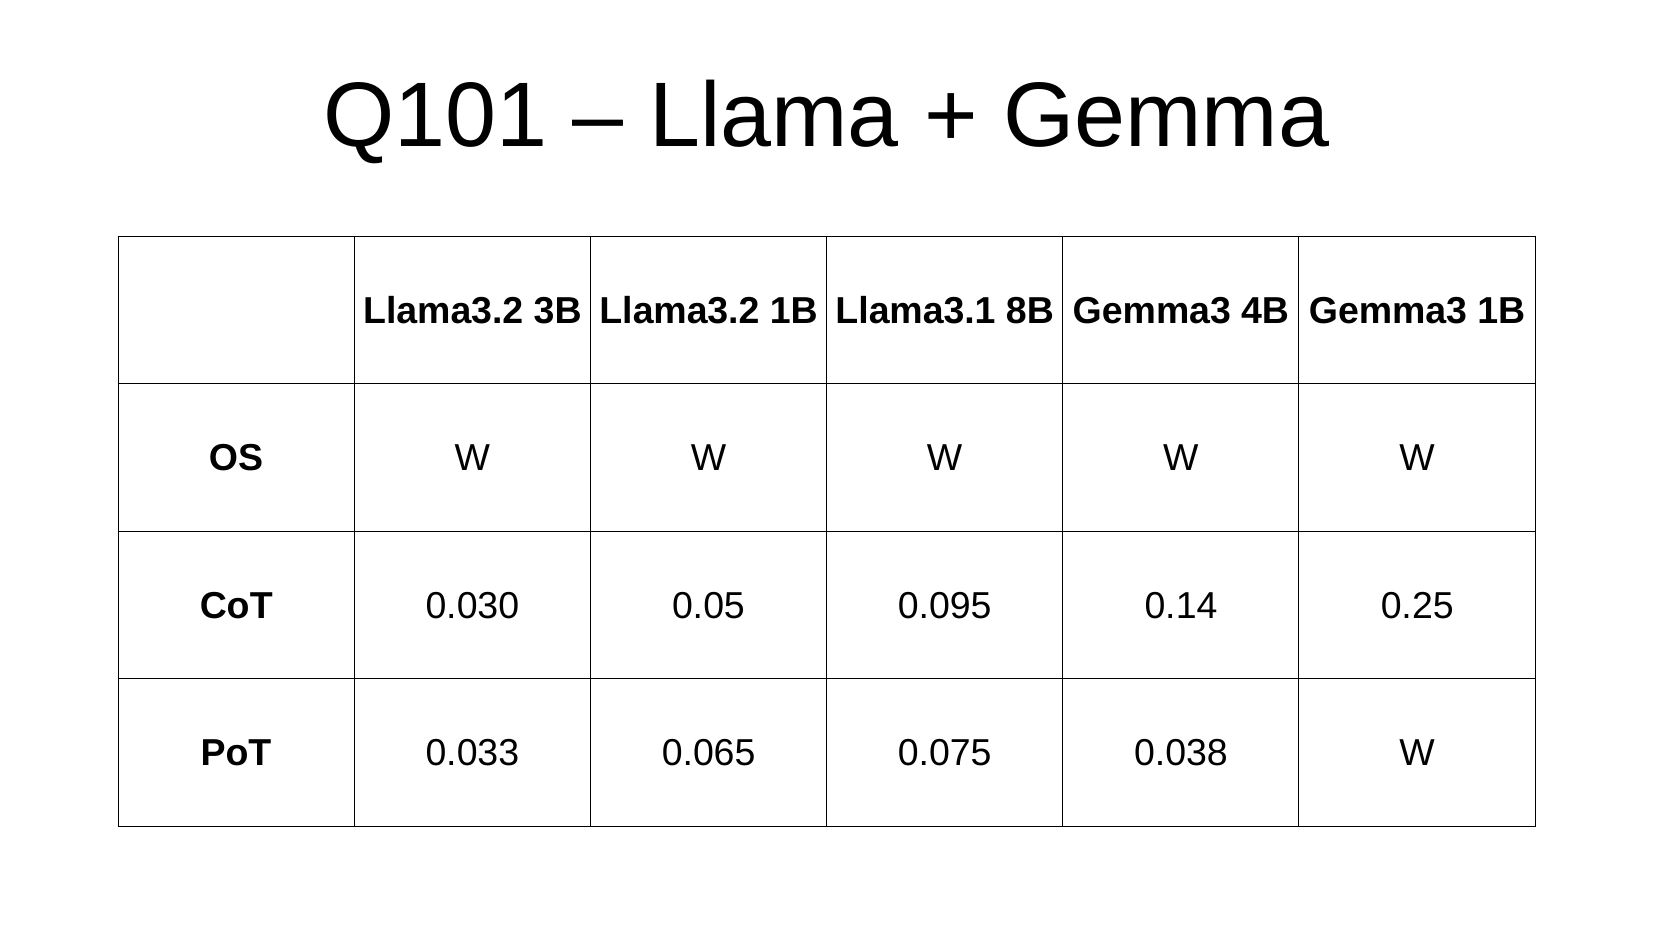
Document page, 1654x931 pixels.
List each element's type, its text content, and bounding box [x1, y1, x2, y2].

title Q101 – Llama + Gemma [82, 37, 1571, 193]
table_cell 0.033 [355, 679, 590, 826]
table_cell W [1299, 679, 1535, 826]
table_header Llama3.2 3B [355, 237, 590, 383]
table_cell W [1299, 384, 1535, 531]
table_header Llama3.2 1B [591, 237, 826, 383]
table_header Gemma3 1B [1299, 237, 1535, 383]
table_cell 0.05 [591, 532, 826, 678]
table_header [119, 237, 354, 383]
table_cell 0.14 [1063, 532, 1298, 678]
table_cell W [591, 384, 826, 531]
table_header Gemma3 4B [1063, 237, 1298, 383]
table_cell 0.030 [355, 532, 590, 678]
table_cell 0.25 [1299, 532, 1535, 678]
table_cell PoT [119, 679, 354, 826]
table_cell 0.095 [827, 532, 1062, 678]
table_cell W [1063, 384, 1298, 531]
table_header Llama3.1 8B [827, 237, 1062, 383]
table_cell 0.075 [827, 679, 1062, 826]
table_cell 0.038 [1063, 679, 1298, 826]
table_cell W [827, 384, 1062, 531]
table_cell W [355, 384, 590, 531]
table_cell CoT [119, 532, 354, 678]
table_cell OS [119, 384, 354, 531]
table_cell 0.065 [591, 679, 826, 826]
